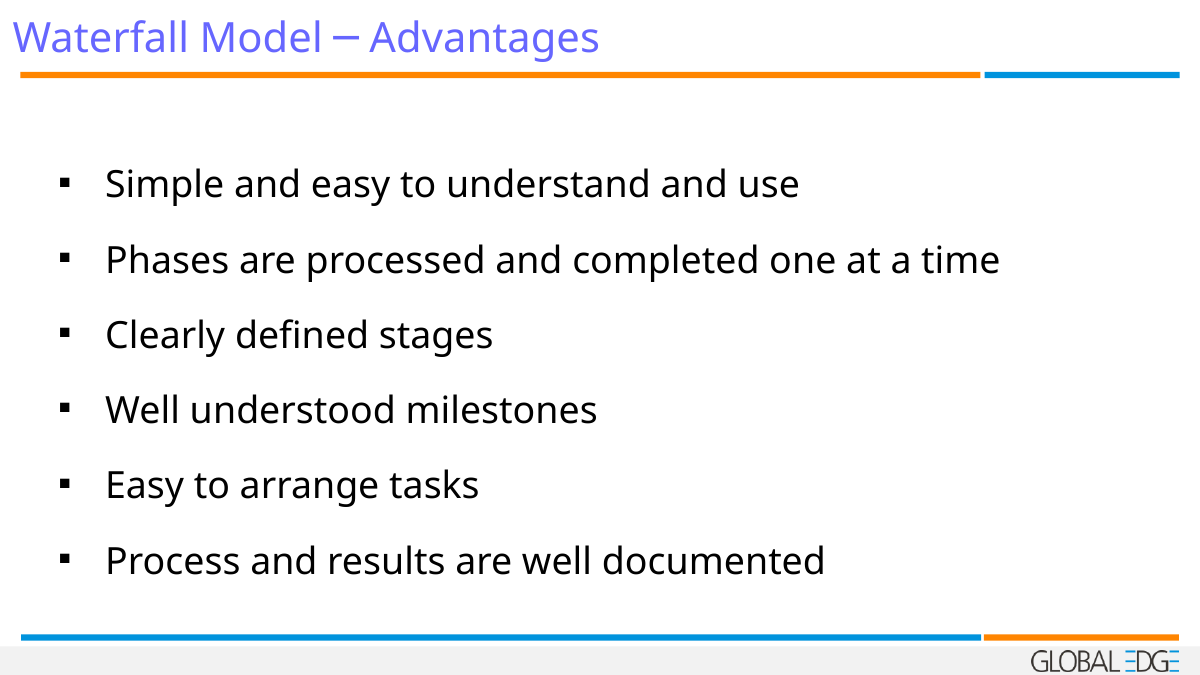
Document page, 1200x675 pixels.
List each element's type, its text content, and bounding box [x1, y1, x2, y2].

picture [1031, 650, 1179, 672]
title Waterfall Model ─ Advantages [12, 9, 1088, 63]
subtitle Simple and easy to understand and use Phases are processed and completed one at a time Clearly defined stages Well understood milestones Easy to arrange tasks Process and results are well documented [60, 157, 1140, 550]
